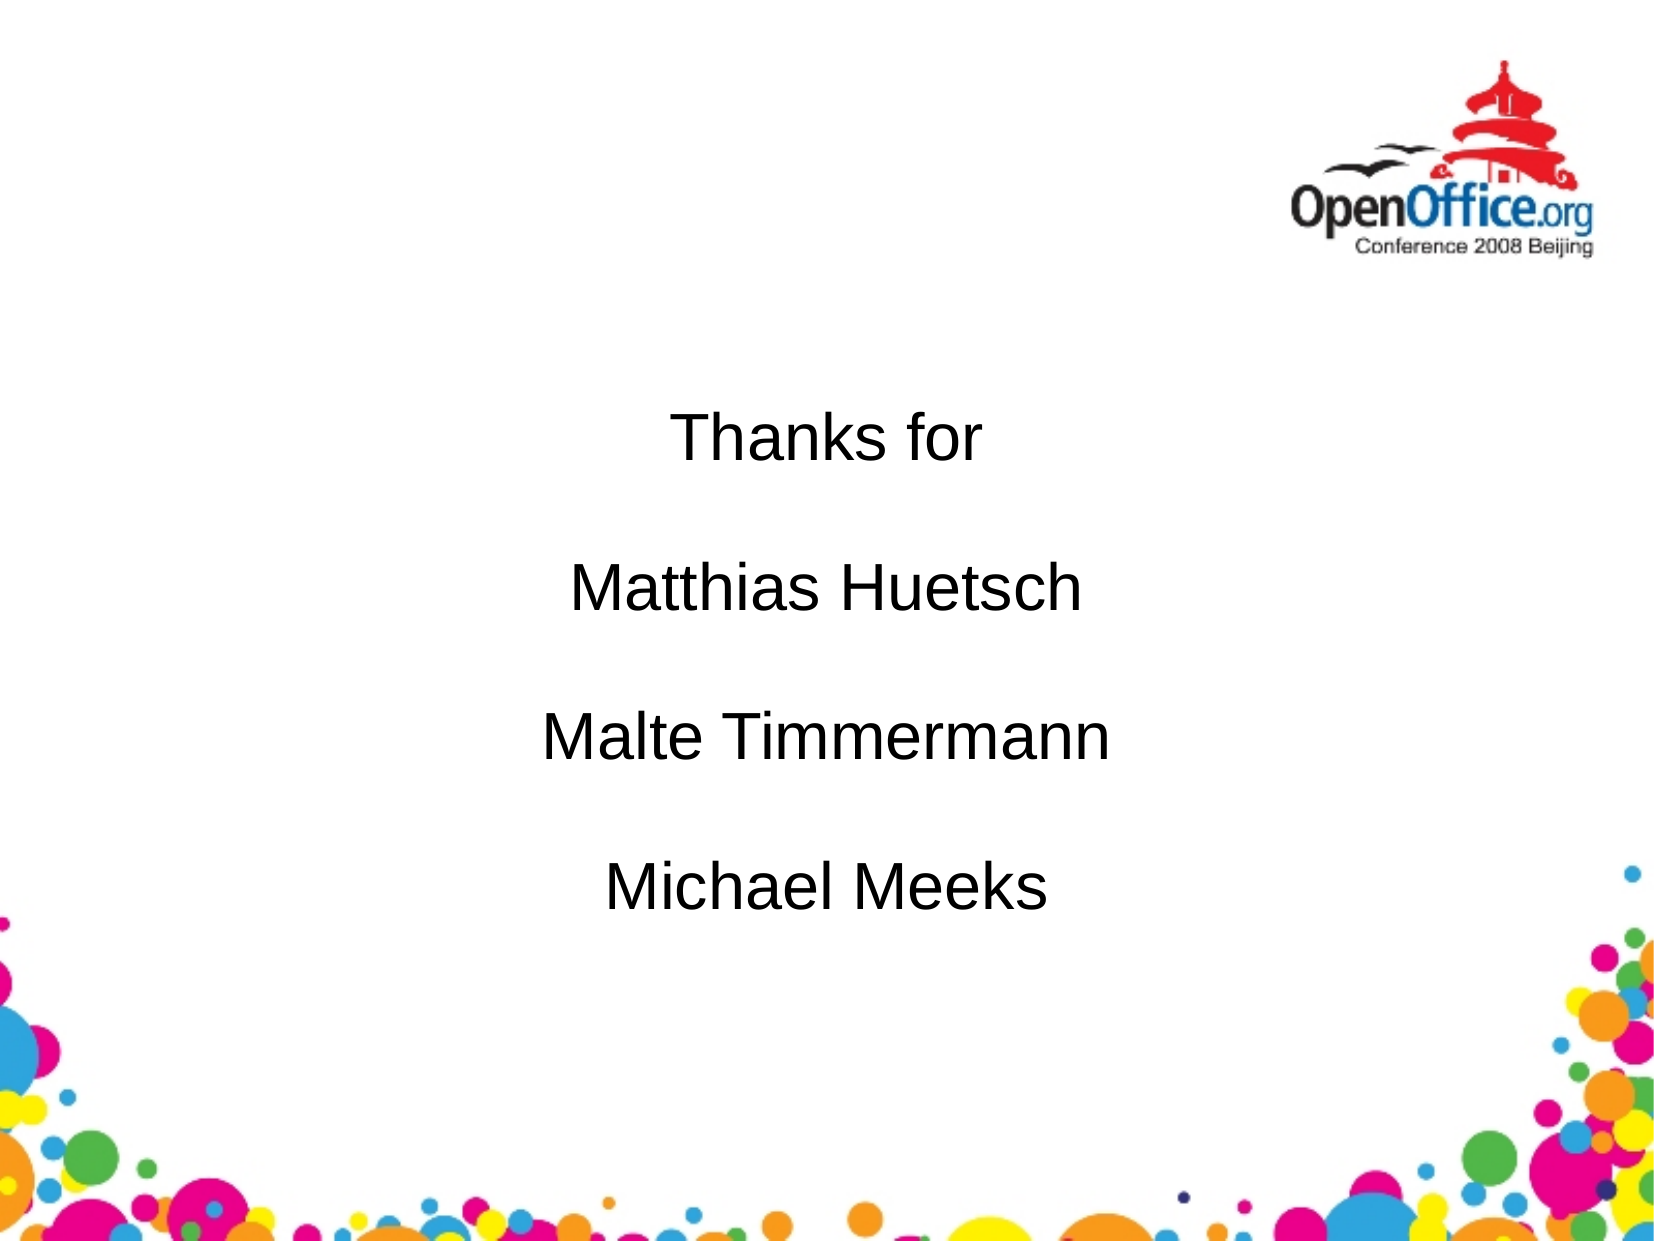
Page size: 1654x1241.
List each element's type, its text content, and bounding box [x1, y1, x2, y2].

subtitle Thanks for Matthias Huetsch Malte Timmermann Michael Meeks [82, 290, 1571, 1109]
picture [0, 0, 1654, 1241]
